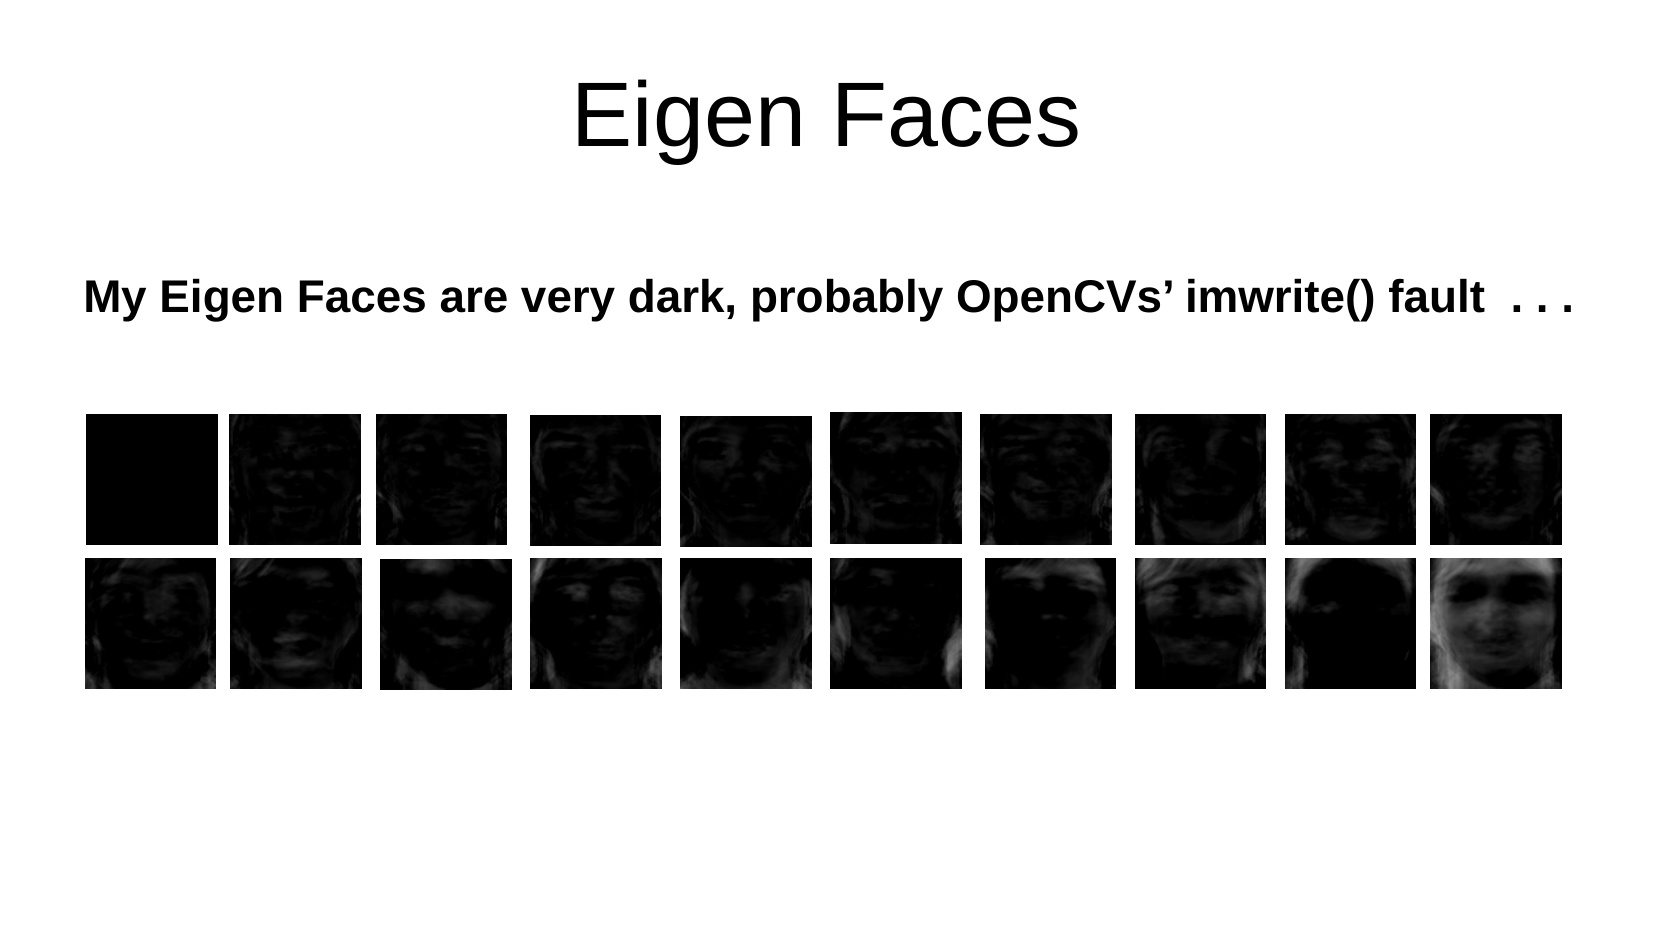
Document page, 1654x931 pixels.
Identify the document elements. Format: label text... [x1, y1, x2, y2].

picture [530, 415, 661, 546]
picture [1430, 414, 1562, 545]
picture [1135, 558, 1266, 689]
picture [1430, 558, 1562, 689]
picture [376, 414, 507, 545]
picture [1285, 558, 1416, 689]
picture [86, 414, 218, 545]
title Eigen Faces [82, 37, 1571, 193]
picture [380, 559, 512, 691]
picture [530, 558, 662, 689]
picture [230, 558, 362, 689]
picture [1285, 414, 1416, 545]
picture [830, 558, 962, 689]
picture [229, 414, 361, 545]
picture [830, 412, 962, 544]
picture [980, 414, 1112, 545]
picture [1135, 414, 1266, 545]
text_box My Eigen Faces are very dark, probably OpenCVs’ imwrite() fault . . . [49, 263, 1610, 331]
picture [85, 558, 216, 689]
picture [985, 558, 1116, 689]
picture [680, 558, 812, 689]
picture [680, 416, 812, 547]
